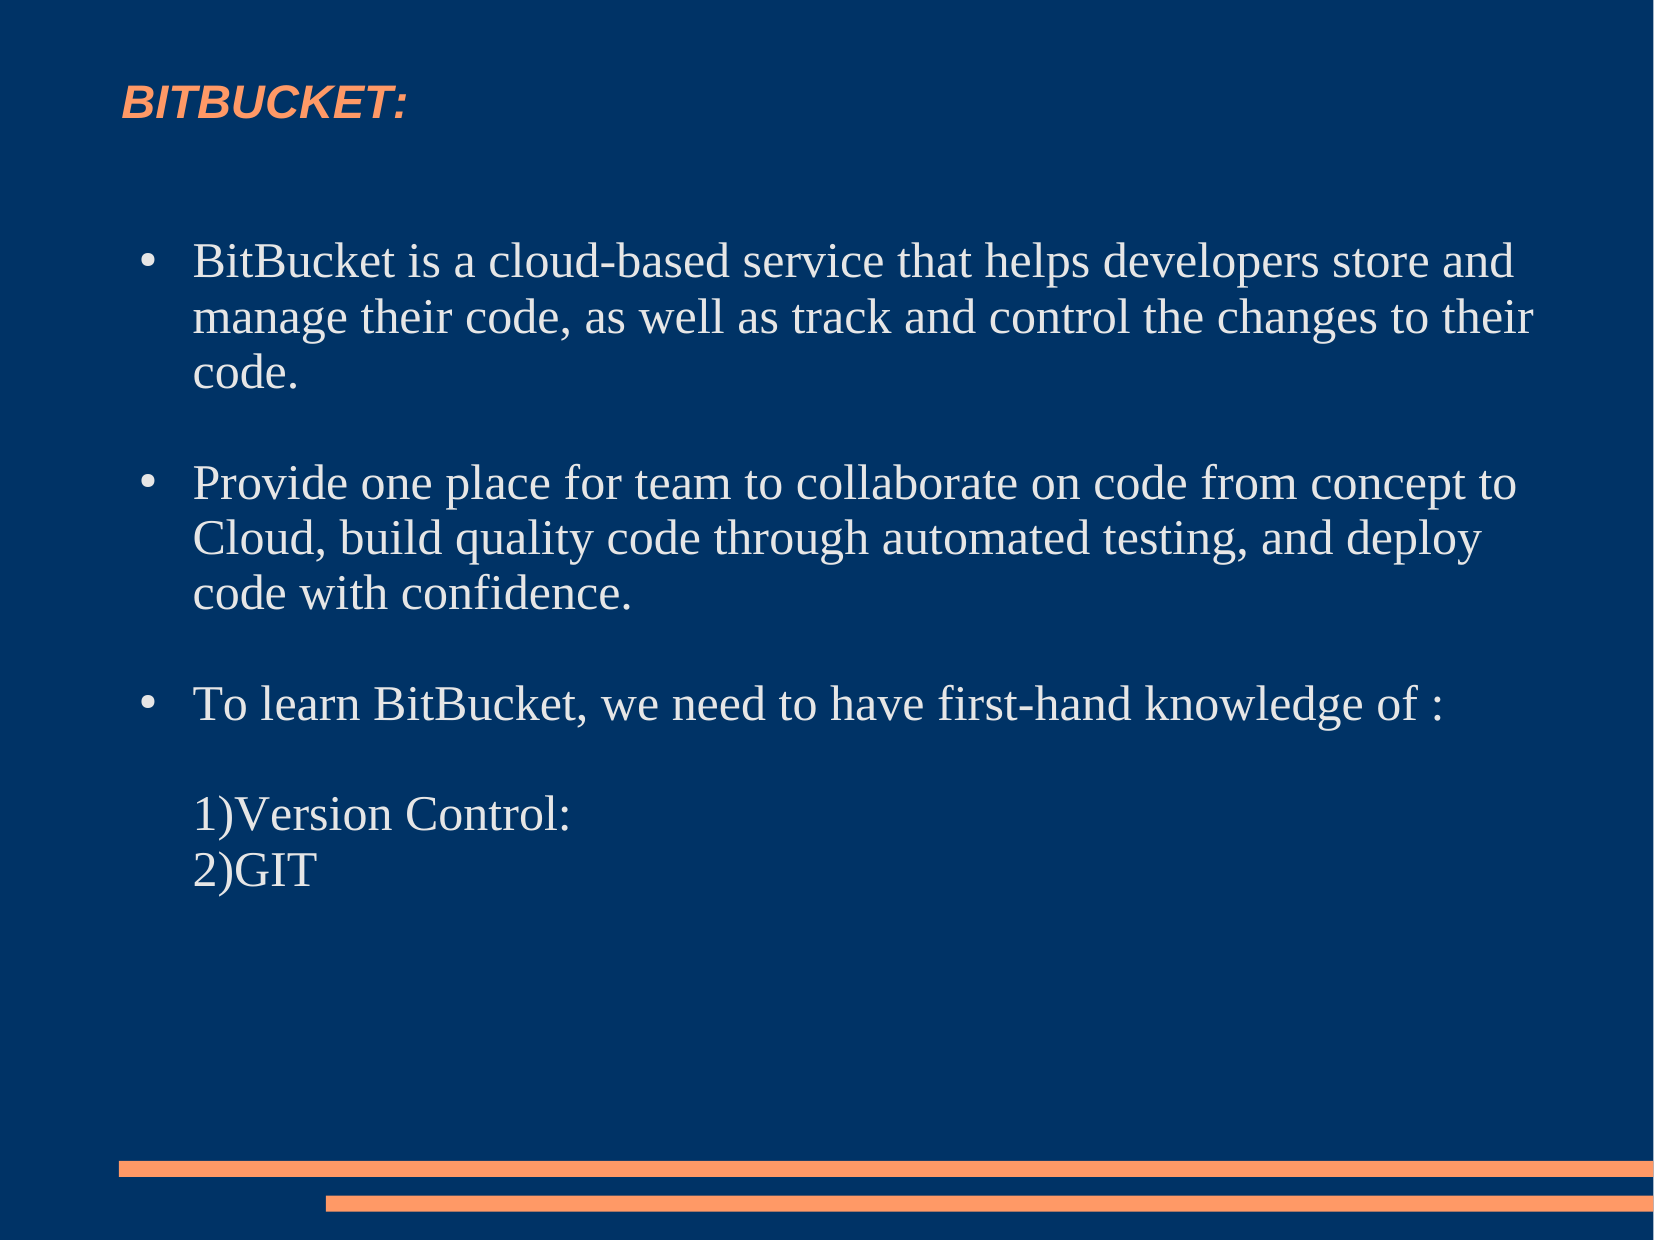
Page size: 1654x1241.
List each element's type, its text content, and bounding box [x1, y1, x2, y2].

list BitBucket is a cloud-based service that helps developers store and manage their code, as well as track and control the changes to their code. Provide one place for team to collaborate on code from concept to Cloud, build quality code through automated testing, and deploy code with confidence. To learn BitBucket, we need to have first-hand knowledge of : 1)Version Control: 2)GIT [121, 233, 1561, 1078]
title BITBUCKET: [121, 0, 1534, 207]
